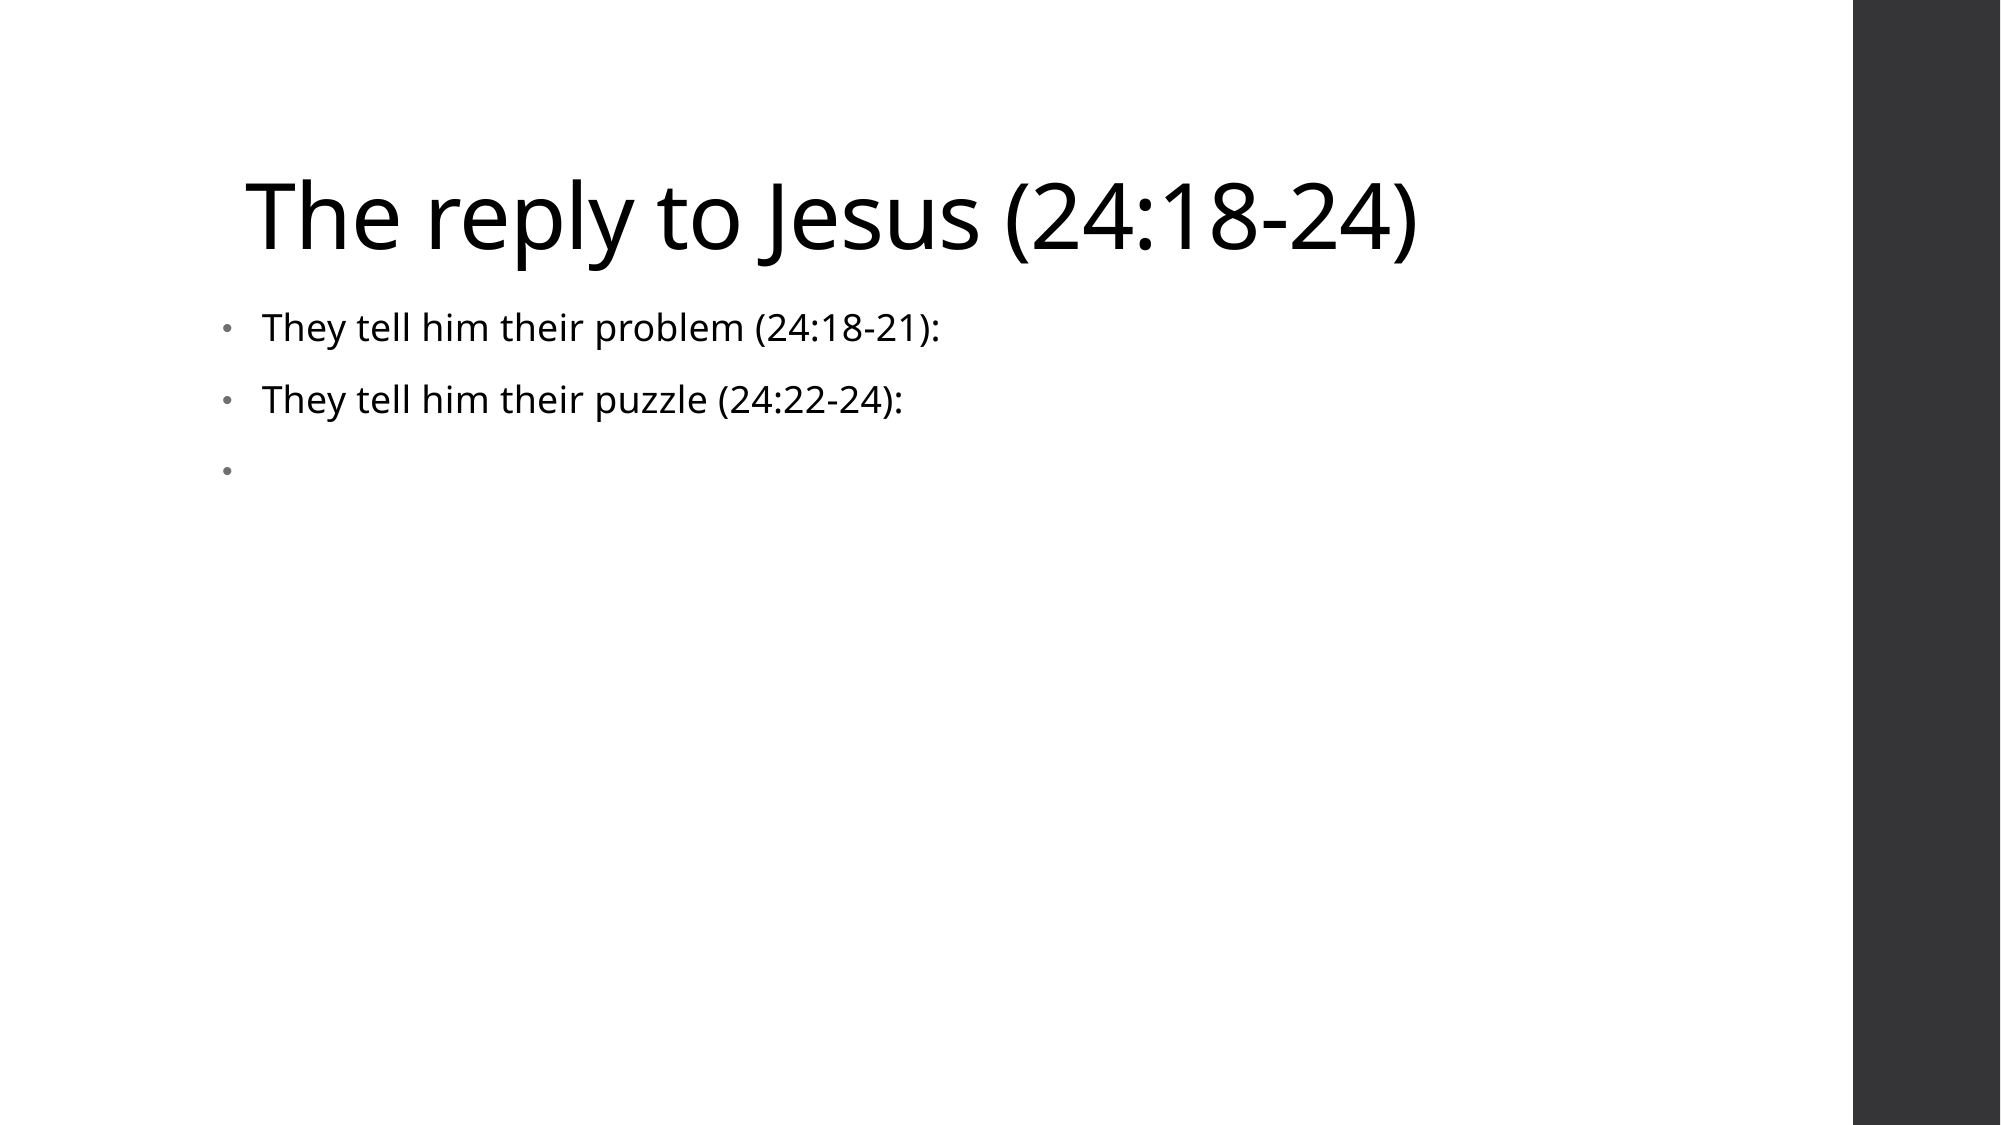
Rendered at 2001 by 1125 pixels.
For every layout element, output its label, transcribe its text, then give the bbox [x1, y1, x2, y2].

title The reply to Jesus (24:18-24) [206, 60, 1797, 278]
list They tell him their problem (24:18-21): They tell him their puzzle (24:22-24): [206, 299, 1617, 1014]
